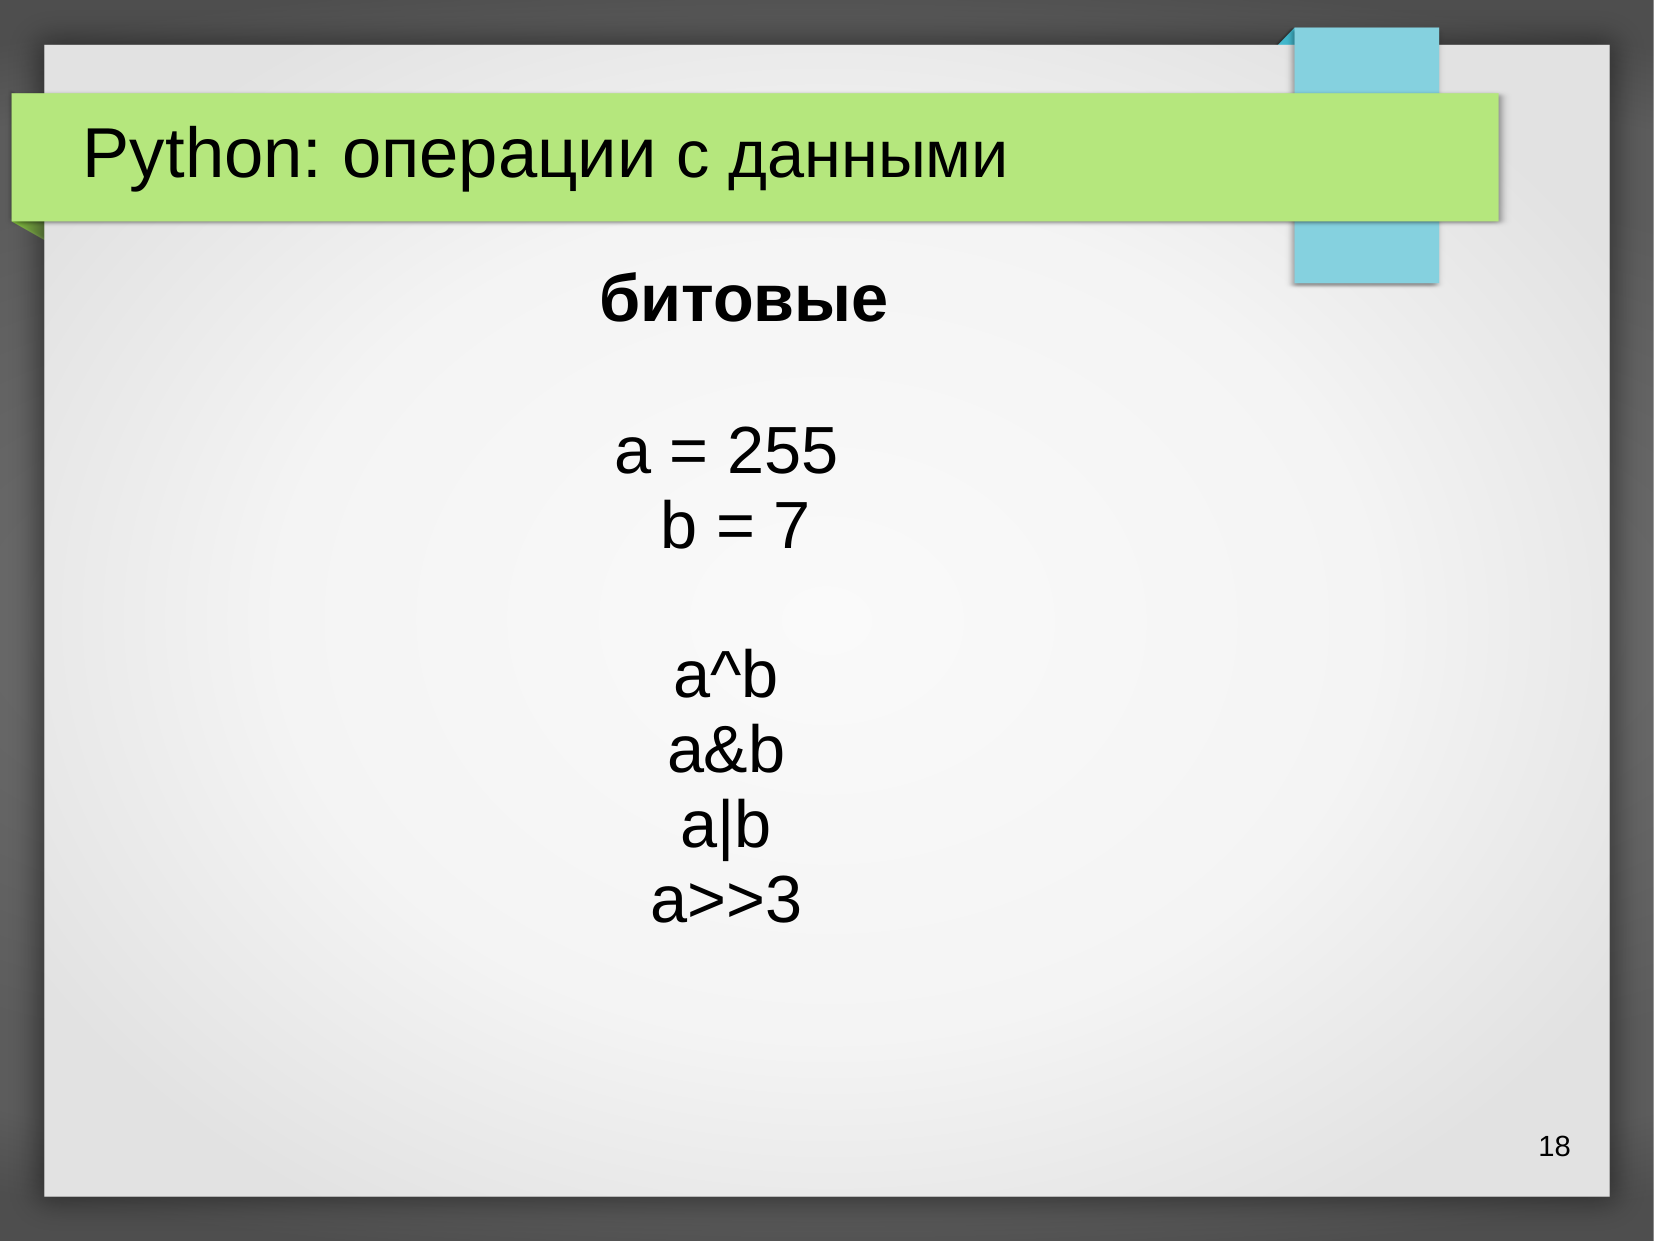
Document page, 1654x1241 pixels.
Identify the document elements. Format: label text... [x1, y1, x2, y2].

text_box битовые [448, 257, 1040, 414]
picture [0, 0, 1654, 1241]
title Python: операции с данными [82, 49, 1571, 257]
text_box a = 255 b = 7 a^b a&b a|b a>>3 [484, 414, 969, 1086]
